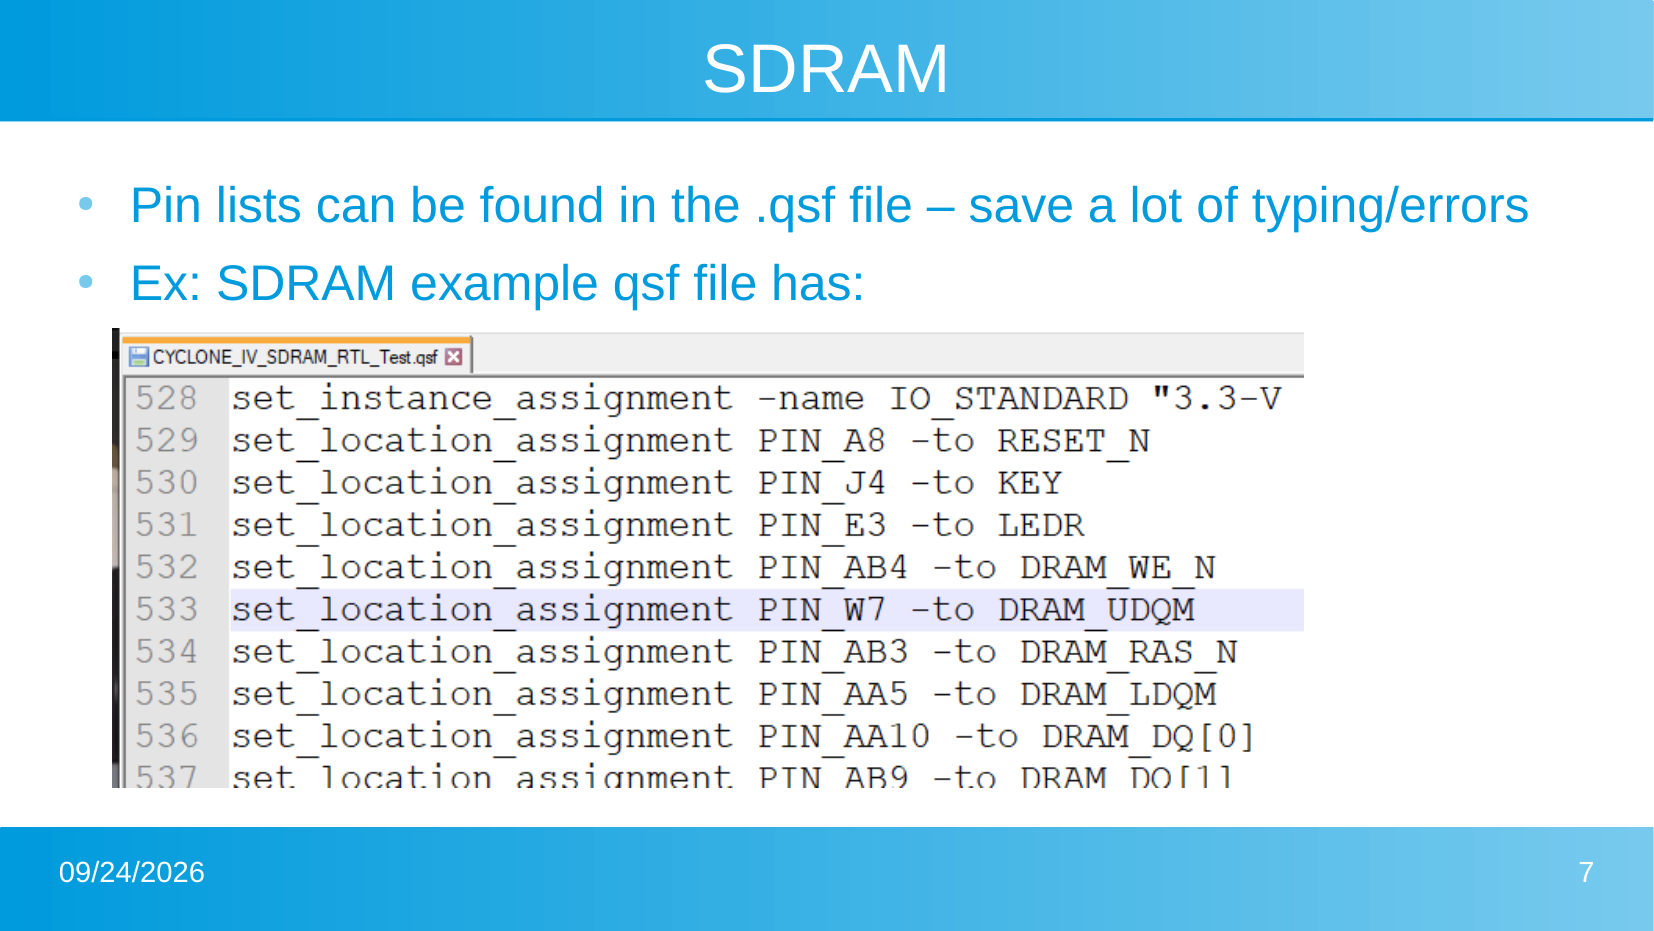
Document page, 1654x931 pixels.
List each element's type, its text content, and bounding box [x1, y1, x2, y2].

picture [112, 328, 1304, 788]
title SDRAM [59, 29, 1595, 108]
list Pin lists can be found in the .qsf file – save a lot of typing/errors Ex: SDRAM example qsf file has: [59, 177, 1595, 338]
